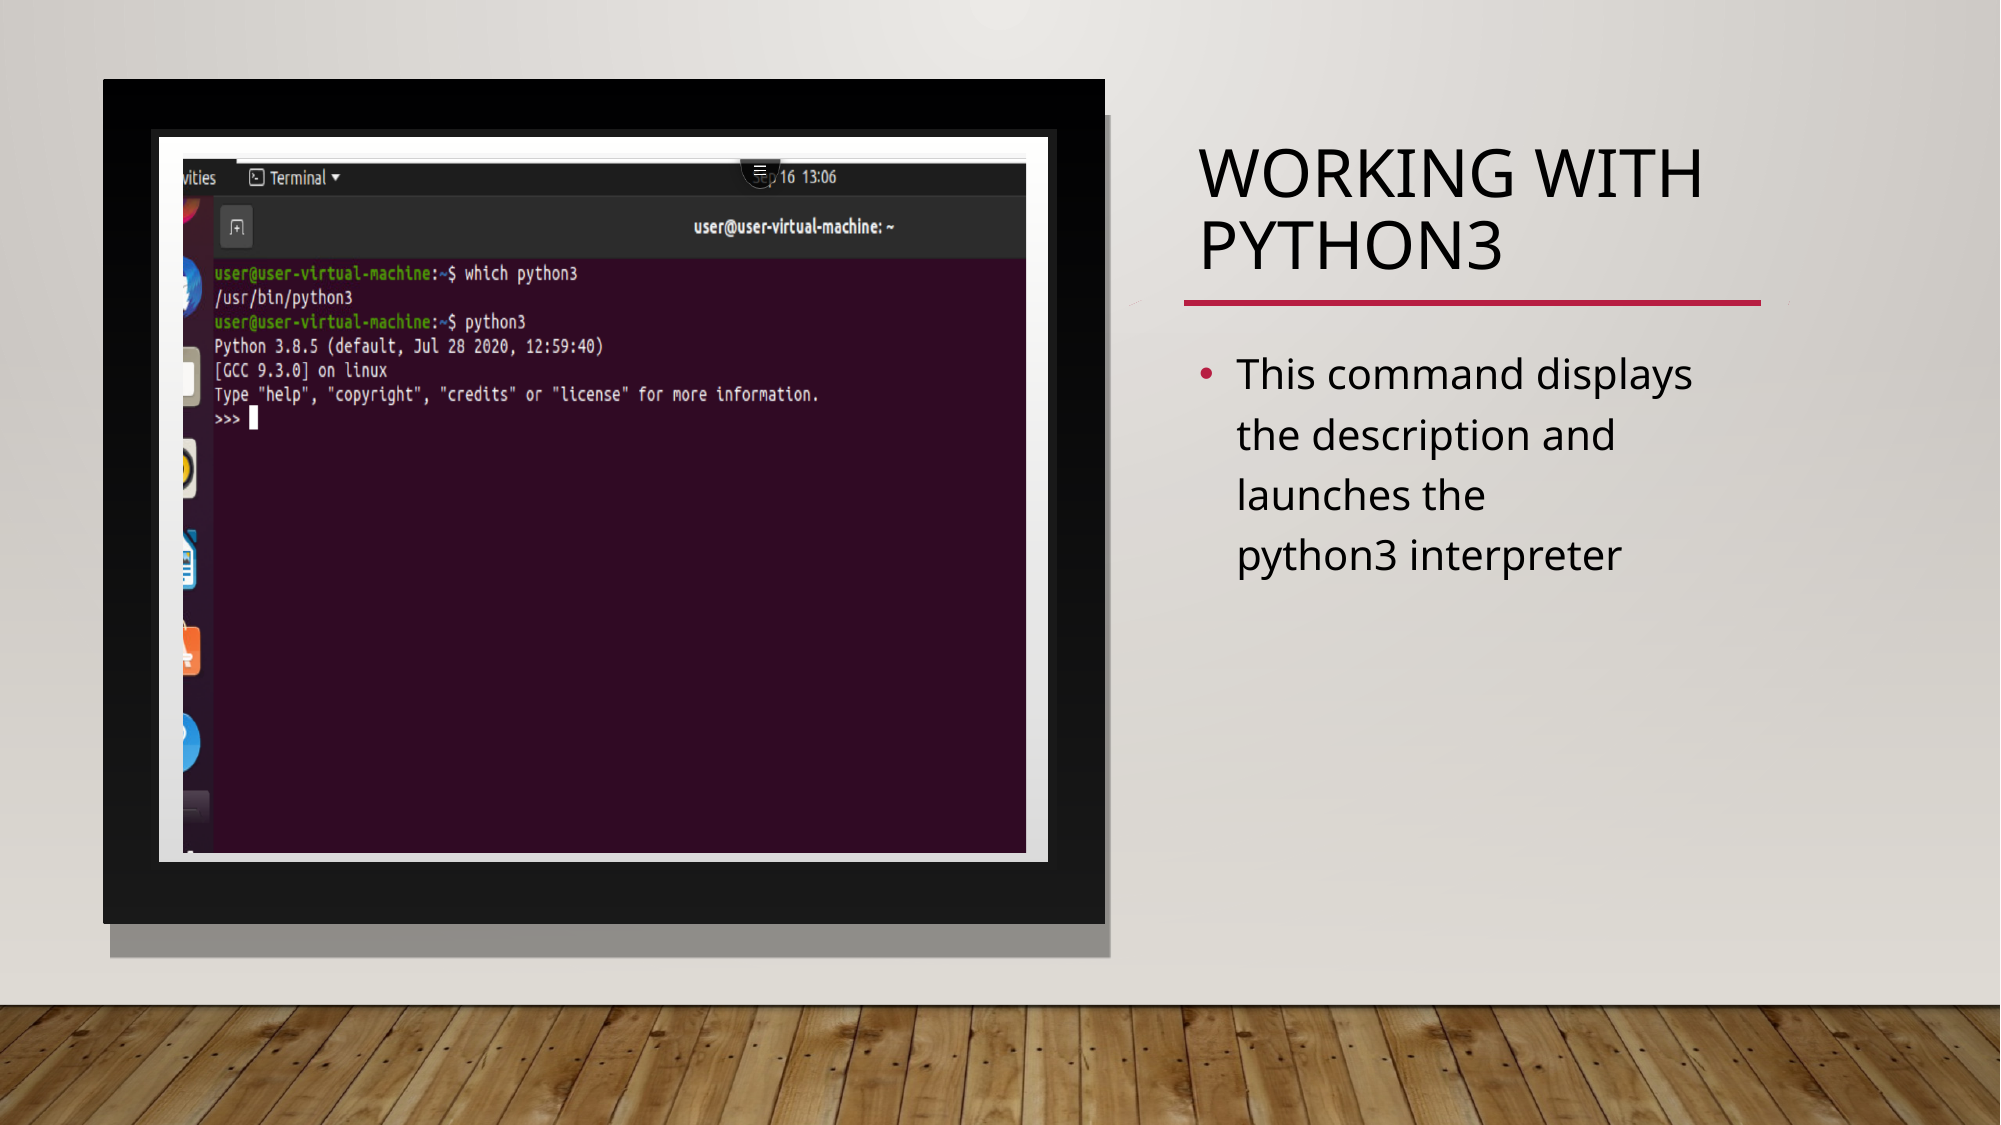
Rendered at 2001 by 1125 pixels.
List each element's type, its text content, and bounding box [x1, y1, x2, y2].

list This command displays the description and launches the python3 interpreter [1184, 330, 1762, 897]
picture [0, 1005, 2000, 1125]
text_box [0, 0, 2000, 1005]
title Working with python3 [1184, 131, 1762, 305]
picture [183, 153, 1027, 853]
